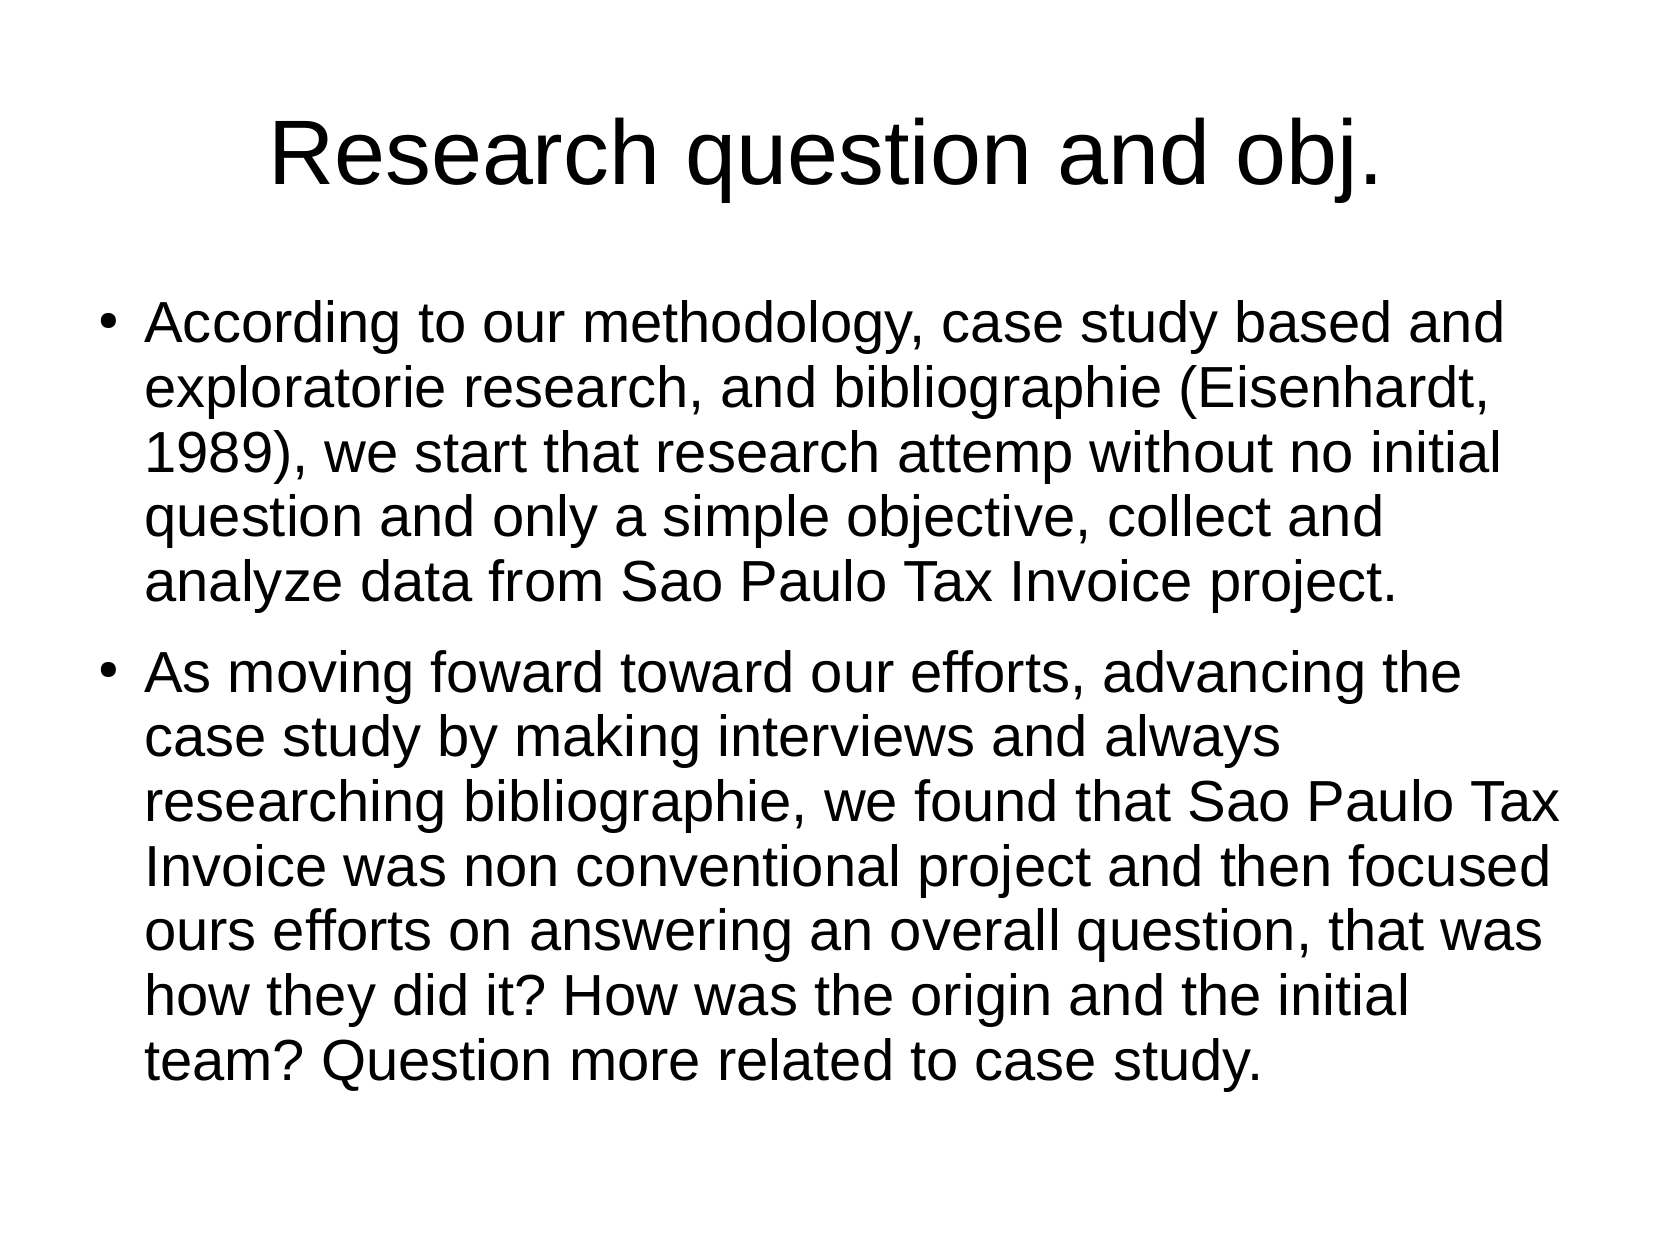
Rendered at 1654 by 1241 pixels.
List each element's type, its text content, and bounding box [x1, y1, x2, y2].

title Research question and obj. [82, 49, 1571, 257]
list According to our methodology, case study based and exploratorie research, and bibliographie (Eisenhardt, 1989), we start that research attemp without no initial question and only a simple objective, collect and analyze data from Sao Paulo Tax Invoice project. As moving foward toward our efforts, advancing the case study by making interviews and always researching bibliographie, we found that Sao Paulo Tax Invoice was non conventional project and then focused ours efforts on answering an overall question, that was how they did it? How was the origin and the initial team? Question more related to case study. [82, 290, 1571, 1109]
